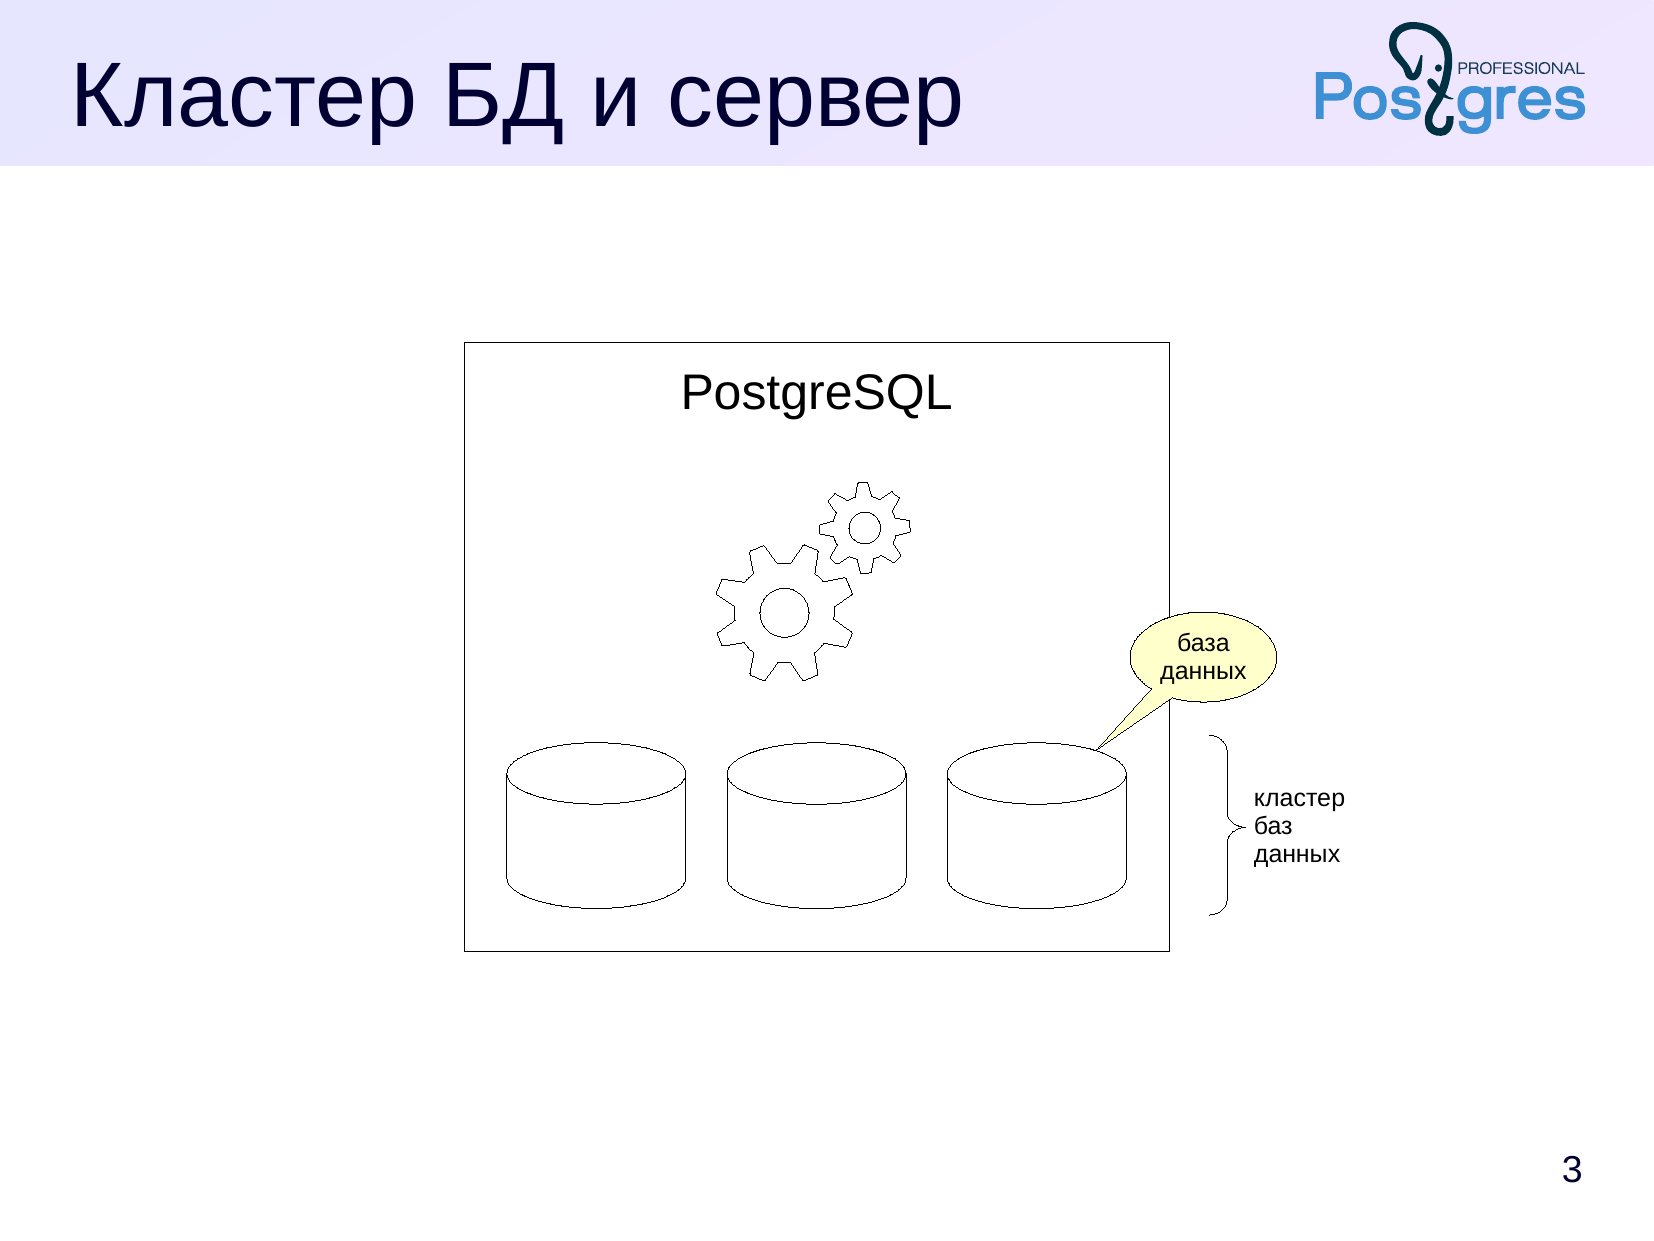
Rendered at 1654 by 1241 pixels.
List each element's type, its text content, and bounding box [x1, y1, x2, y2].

text_box база данных [1096, 612, 1277, 750]
list [70, 283, 1583, 1141]
text_box кластер баз данных [1239, 776, 1361, 876]
text_box [506, 775, 686, 909]
text_box [727, 774, 907, 909]
text_box [819, 482, 911, 574]
text_box [947, 776, 1127, 909]
title Кластер БД и сервер [70, 43, 1241, 147]
text_box [716, 544, 853, 681]
